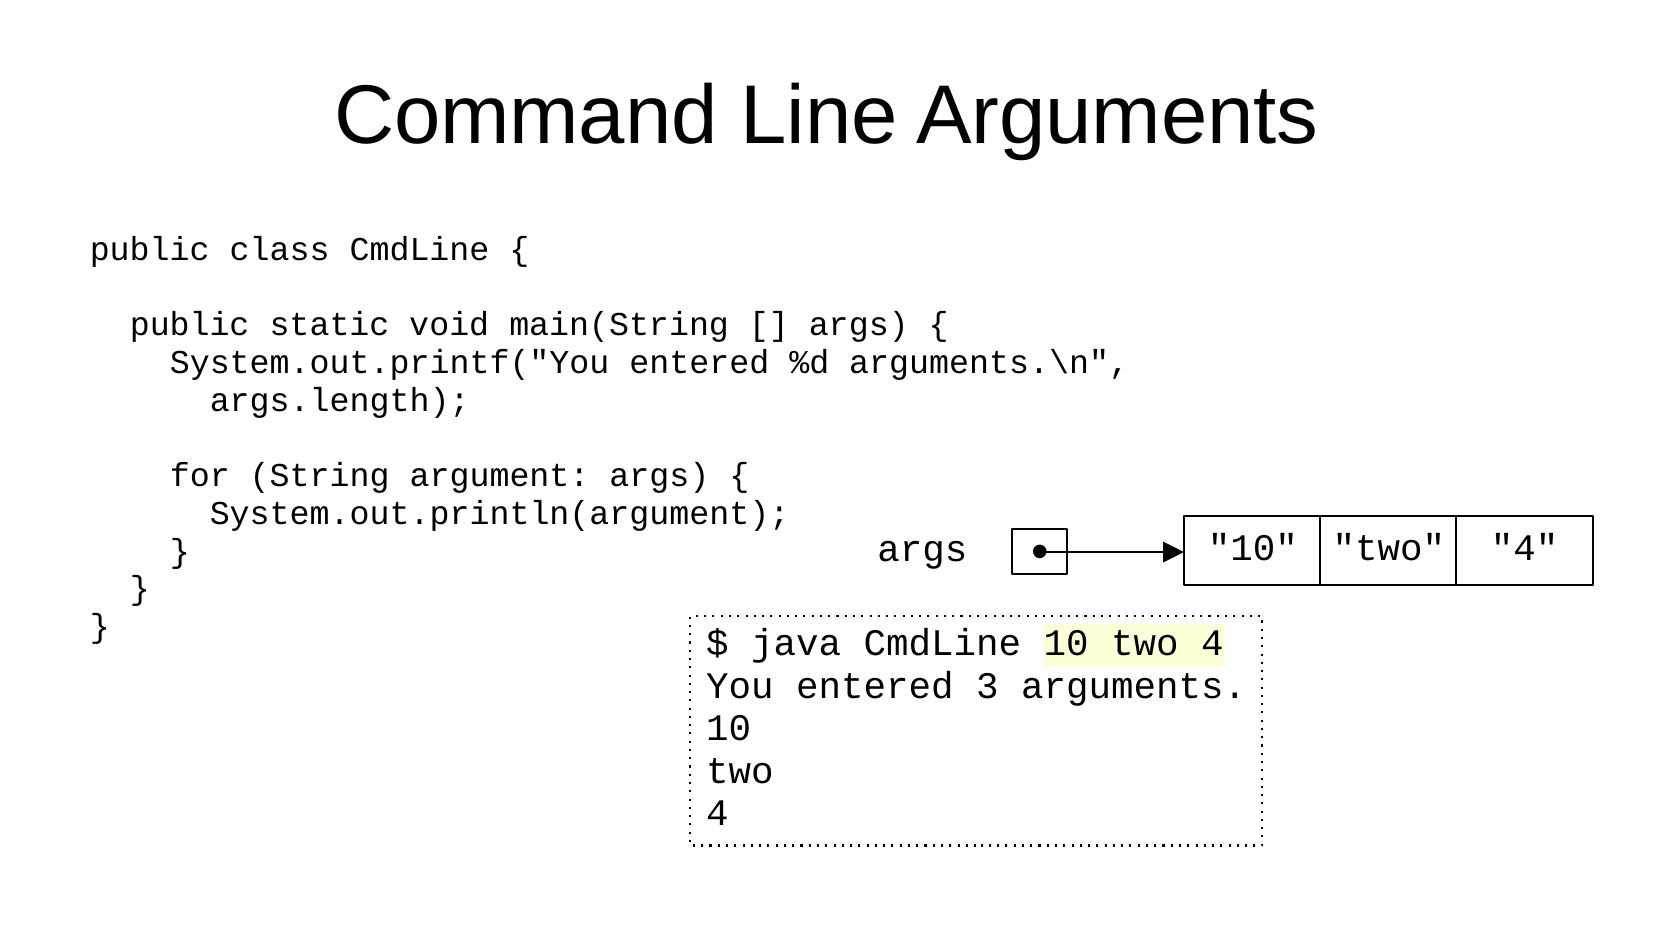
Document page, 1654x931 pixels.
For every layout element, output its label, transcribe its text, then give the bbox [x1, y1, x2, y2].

title Command Line Arguments [82, 37, 1571, 193]
text_box • [1013, 529, 1068, 574]
text_box "two" [1319, 516, 1455, 586]
text_box $ java CmdLine 10 two 4 You entered 3 arguments. 10 two 4 [690, 616, 1262, 846]
text_box "10" [1183, 516, 1319, 586]
text_box public class CmdLine { public static void main(String [] args) { System.out.printf("You entered %d arguments.\n", args.length); for (String argument: args) { System.out.println(argument); } } } [75, 225, 1145, 655]
text_box args [862, 523, 1013, 581]
text_box "4" [1455, 516, 1594, 586]
